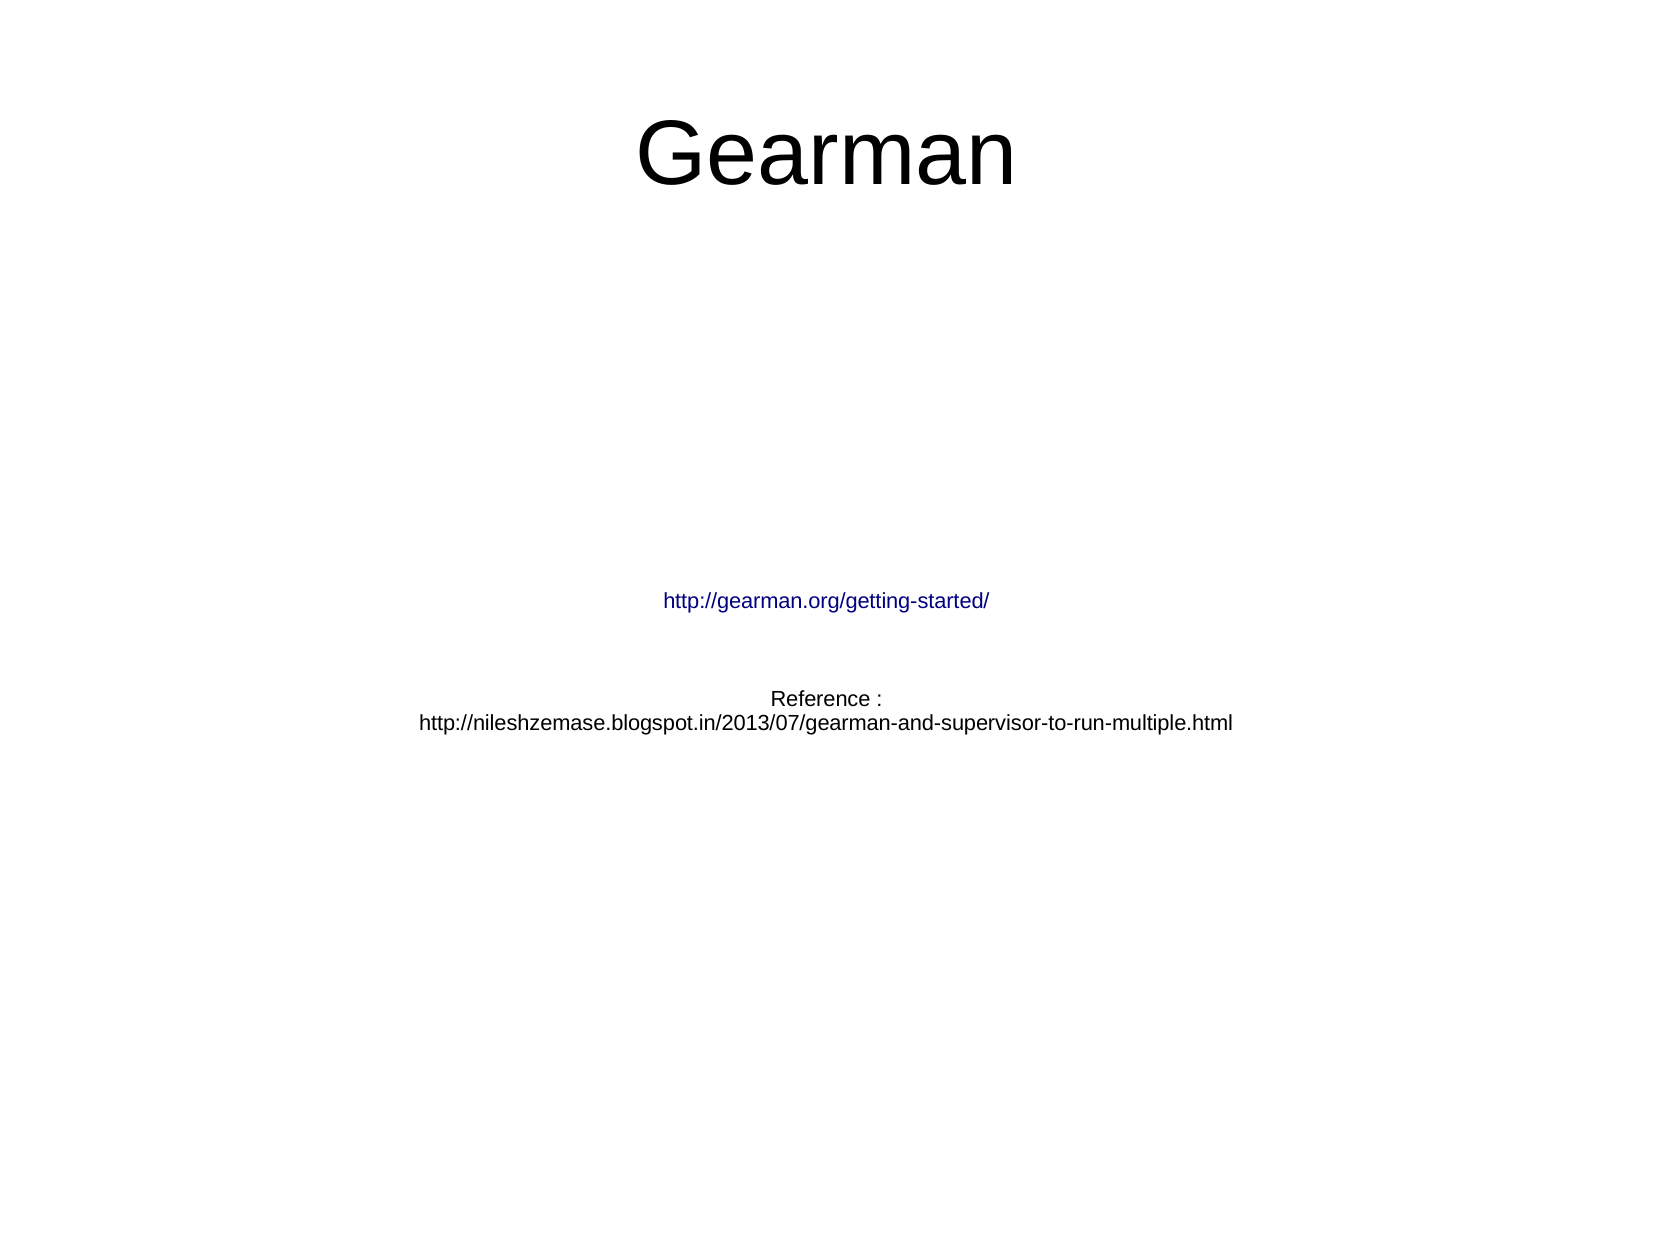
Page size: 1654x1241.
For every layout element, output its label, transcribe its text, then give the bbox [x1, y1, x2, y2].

title Gearman [82, 49, 1571, 257]
subtitle http://gearman.org/getting-started/ Reference : http://nileshzemase.blogspot.in/2013/07/gearman-and-supervisor-to-run-multiple.html [82, 290, 1571, 1010]
